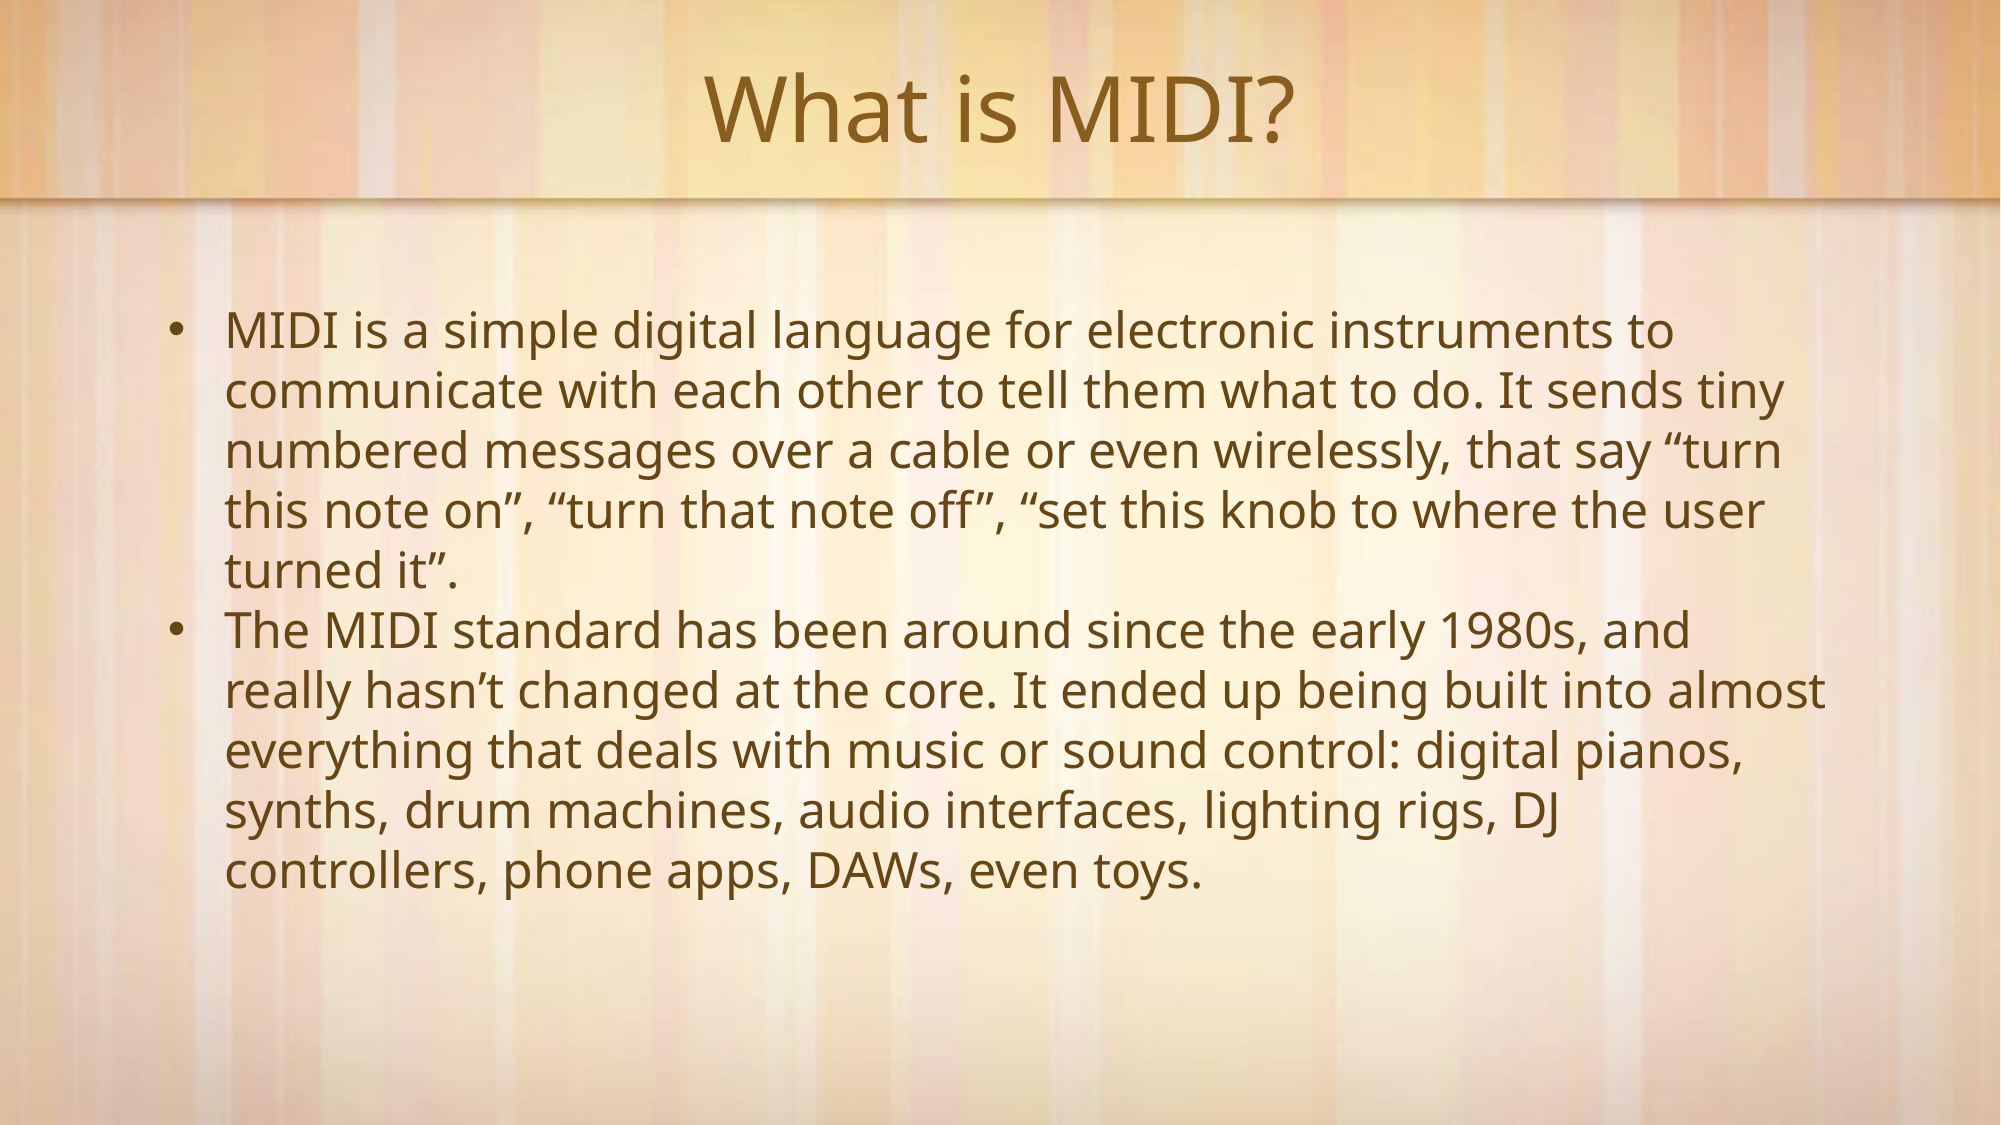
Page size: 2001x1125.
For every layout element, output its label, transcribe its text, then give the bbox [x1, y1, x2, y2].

picture [0, 0, 2001, 1125]
title What is MIDI? [151, 19, 1849, 192]
list MIDI is a simple digital language for electronic instruments to communicate with each other to tell them what to do. It sends tiny numbered messages over a cable or even wirelessly, that say “turn this note on”, “turn that note off”, “set this knob to where the user turned it”. The MIDI standard has been around since the early 1980s, and really hasn’t changed at the core. It ended up being built into almost everything that deals with music or sound control: digital pianos, synths, drum machines, audio interfaces, lighting rigs, DJ controllers, phone apps, DAWs, even toys. [152, 290, 1848, 1000]
